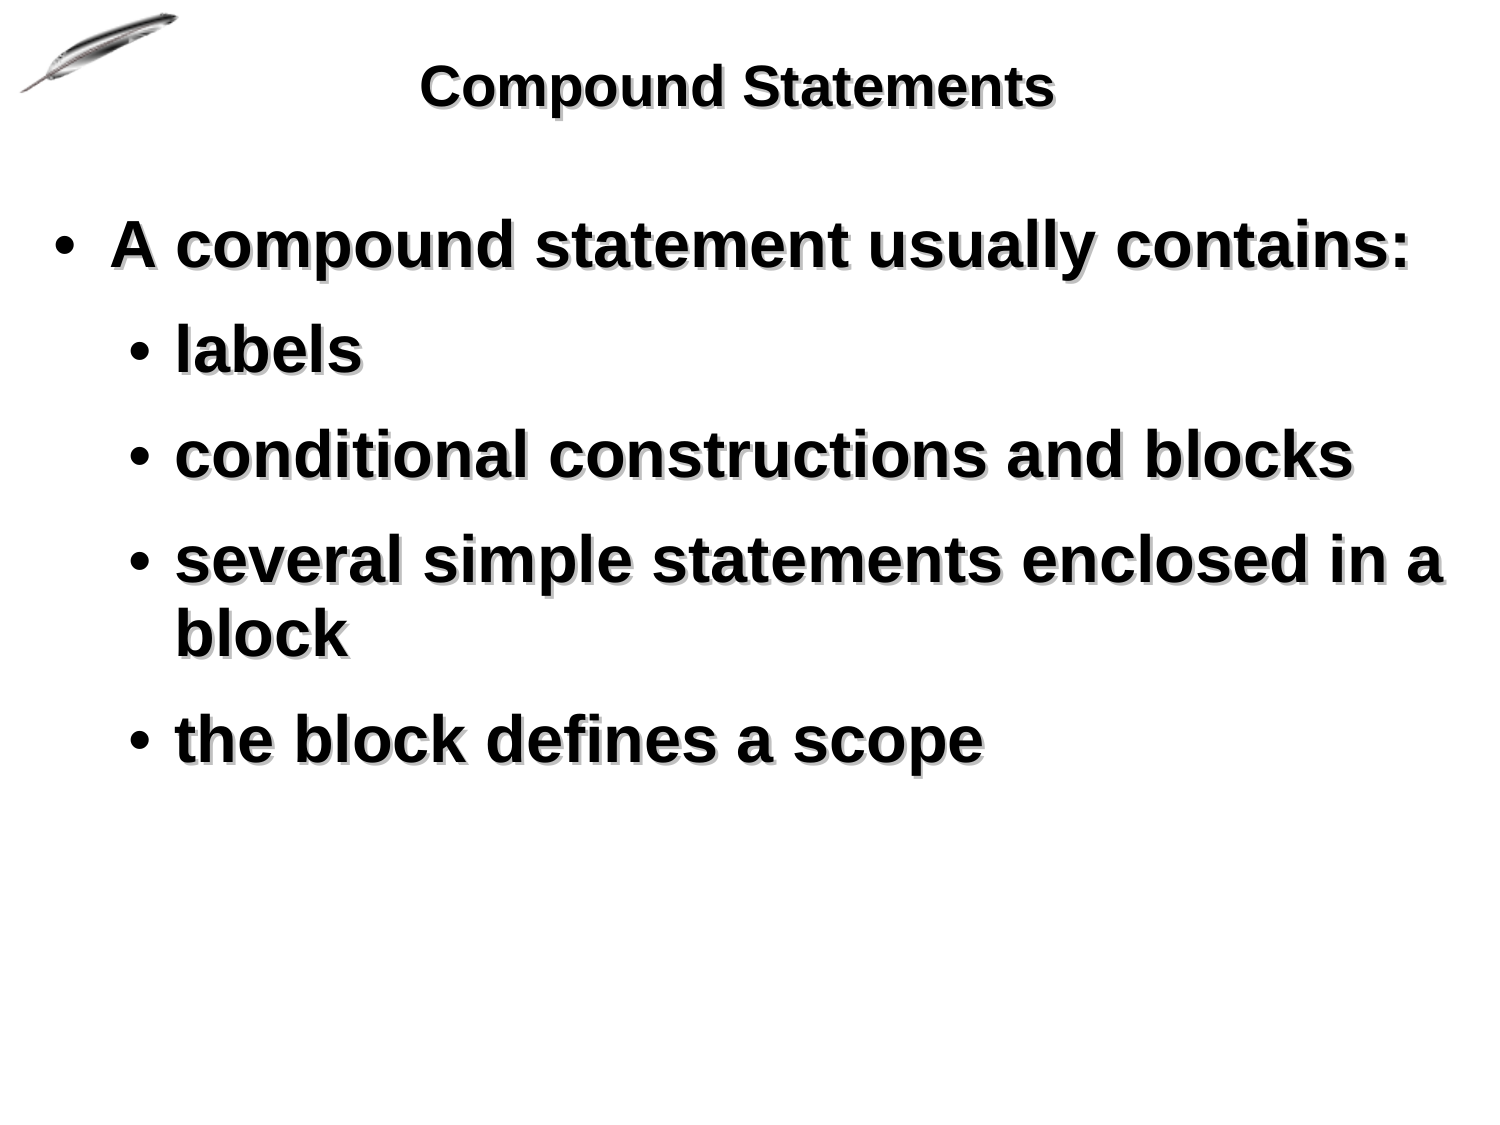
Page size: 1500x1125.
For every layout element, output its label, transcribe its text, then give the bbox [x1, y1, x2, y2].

picture [16, 11, 184, 95]
title Compound Statements [419, 0, 1459, 179]
list A compound statement usually contains: labels conditional constructions and blocks several simple statements enclosed in a block the block defines a scope [53, 207, 1447, 1084]
